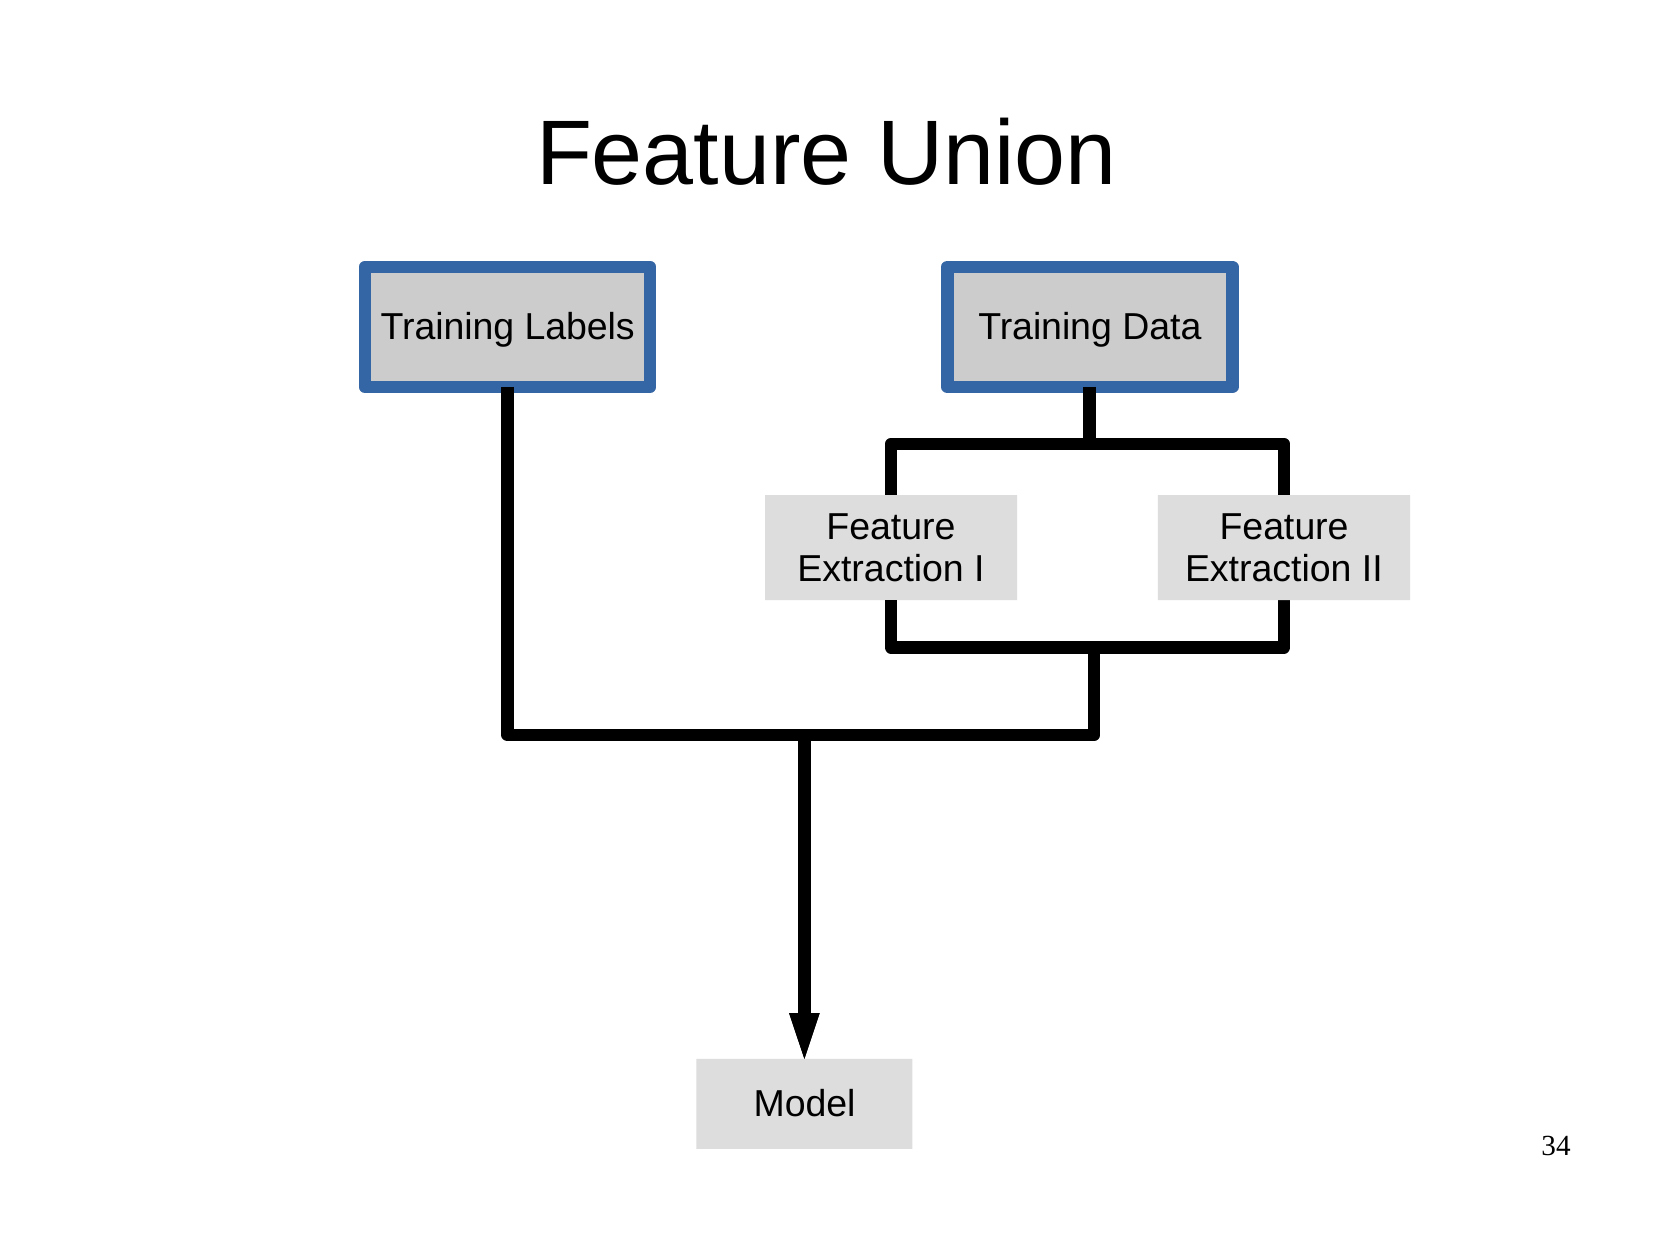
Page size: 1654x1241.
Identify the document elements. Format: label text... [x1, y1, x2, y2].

text_box Training Labels [365, 266, 651, 387]
text_box Feature Extraction II [1157, 495, 1411, 601]
text_box Training Data [947, 266, 1233, 387]
text_box Model [696, 1058, 913, 1149]
text_box Feature Extraction I [765, 495, 1018, 601]
title Feature Union [82, 49, 1571, 257]
